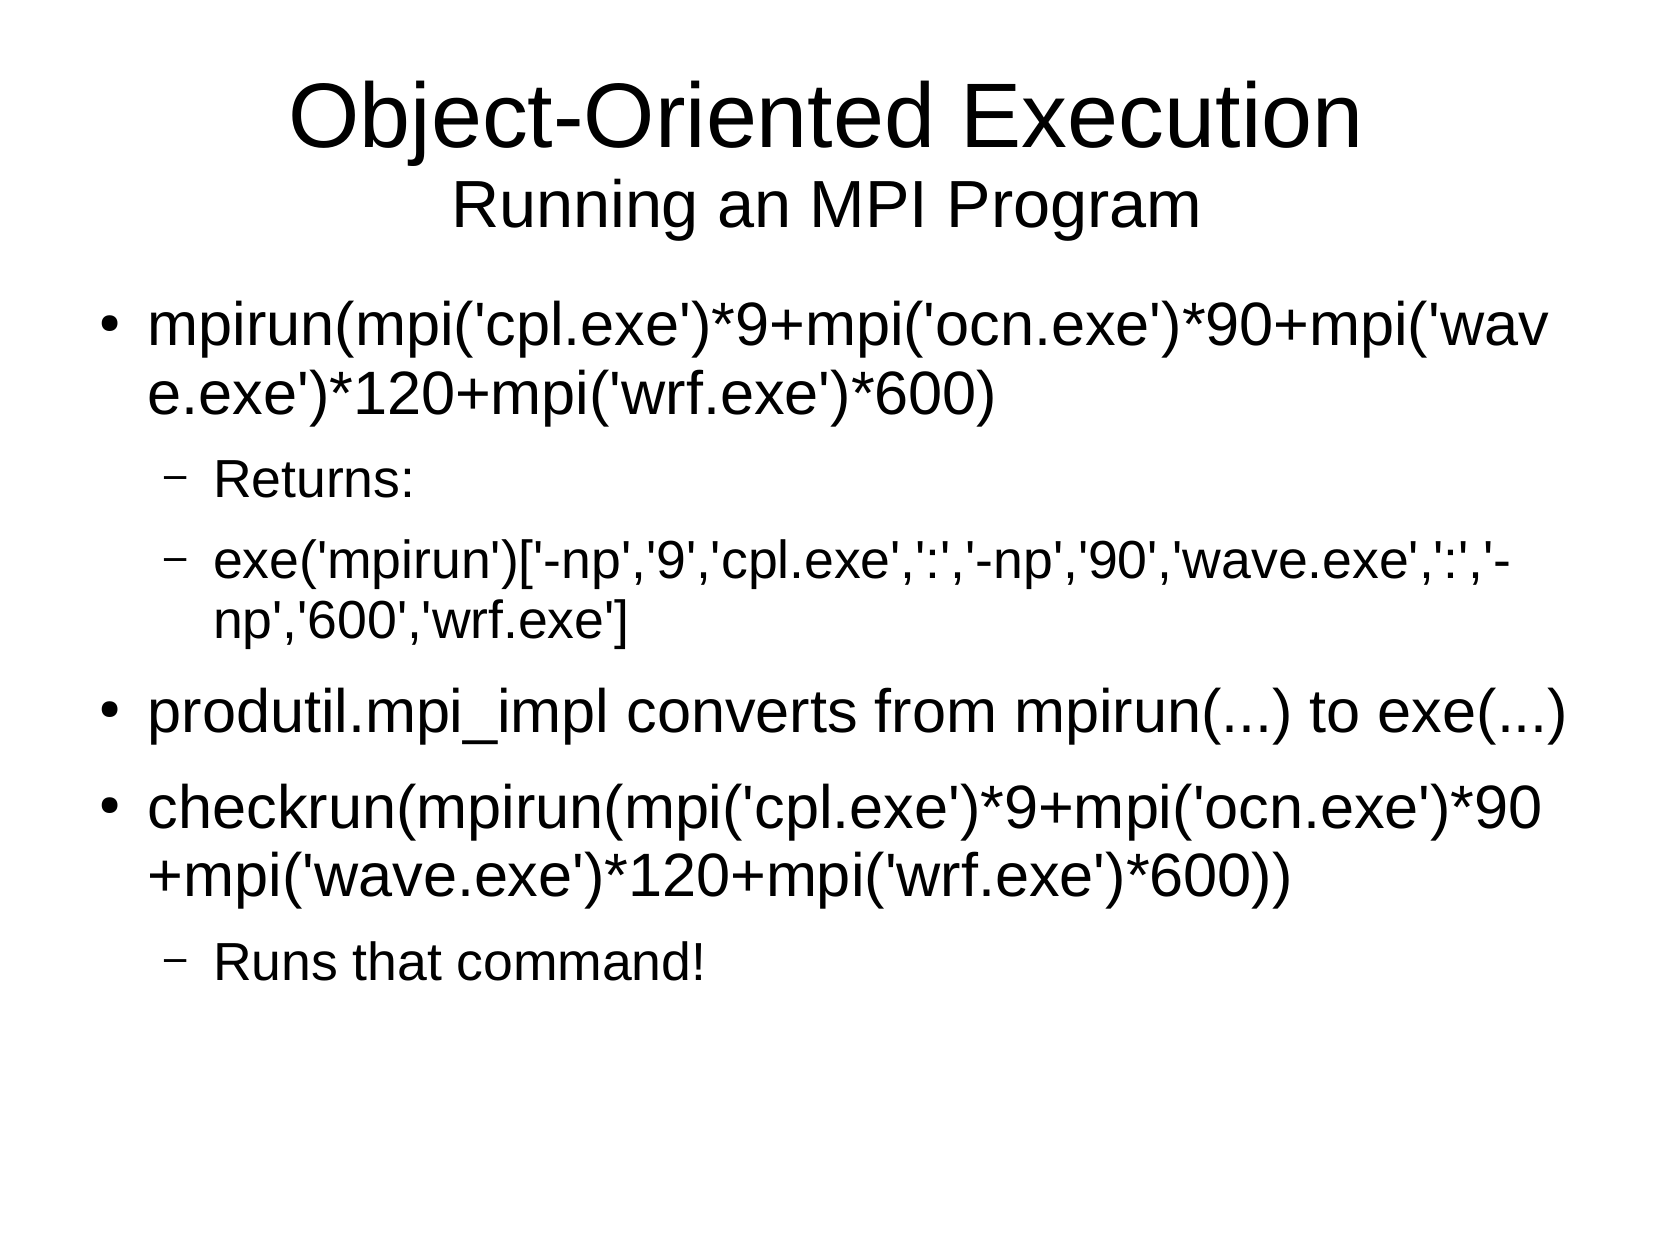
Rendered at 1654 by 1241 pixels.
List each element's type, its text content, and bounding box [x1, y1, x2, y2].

list mpirun(mpi('cpl.exe')*9+mpi('ocn.exe')*90+mpi('wave.exe')*120+mpi('wrf.exe')*600) Returns: exe('mpirun')['-np','9','cpl.exe',':','-np','90','wave.exe',':','-np','600','wrf.exe'] produtil.mpi_impl converts from mpirun(...) to exe(...) checkrun(mpirun(mpi('cpl.exe')*9+mpi('ocn.exe')*90+mpi('wave.exe')*120+mpi('wrf.exe')*600)) Runs that command! [82, 290, 1571, 1010]
title Object-Oriented Execution Running an MPI Program [82, 49, 1571, 257]
